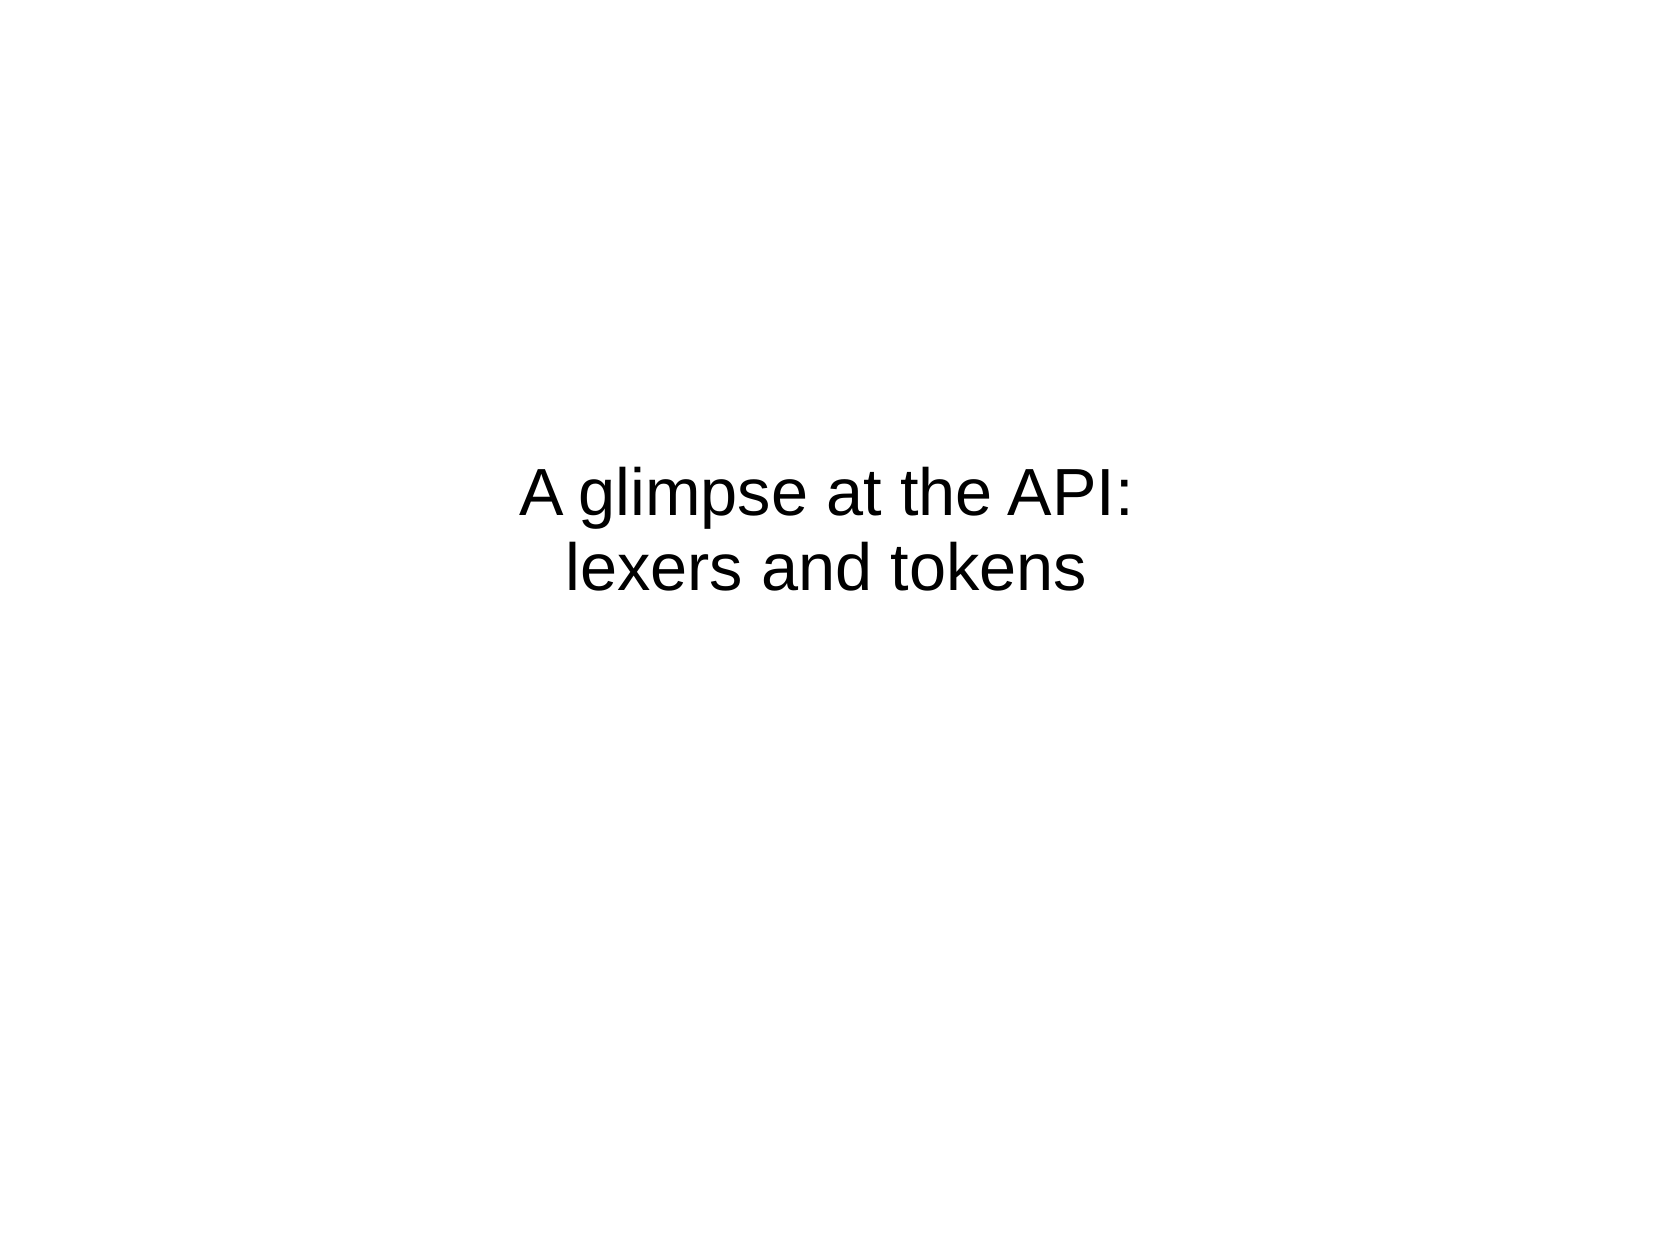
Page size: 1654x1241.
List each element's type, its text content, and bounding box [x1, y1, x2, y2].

subtitle A glimpse at the API: lexers and tokens [82, 49, 1571, 1010]
